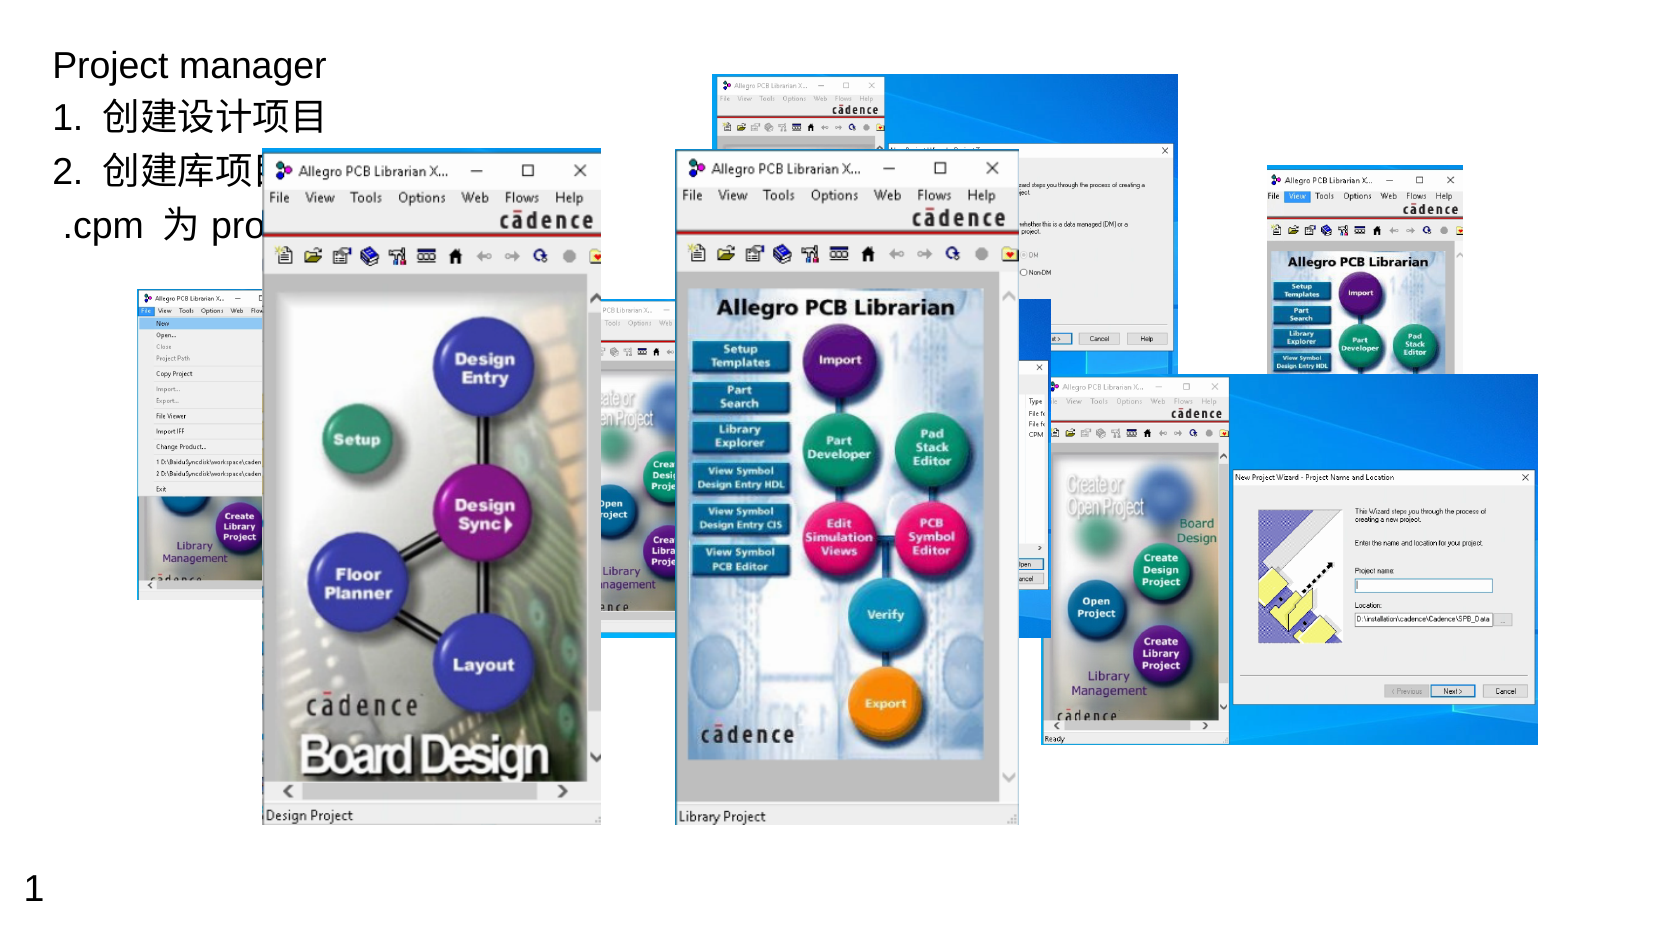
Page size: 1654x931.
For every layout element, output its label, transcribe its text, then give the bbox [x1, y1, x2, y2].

text_box <number> [8, 860, 301, 931]
picture [137, 74, 1538, 826]
text_box Project manager 1. 创建设计项目 2. 创建库项目 .cpm 为project项目文件 [37, 37, 676, 263]
